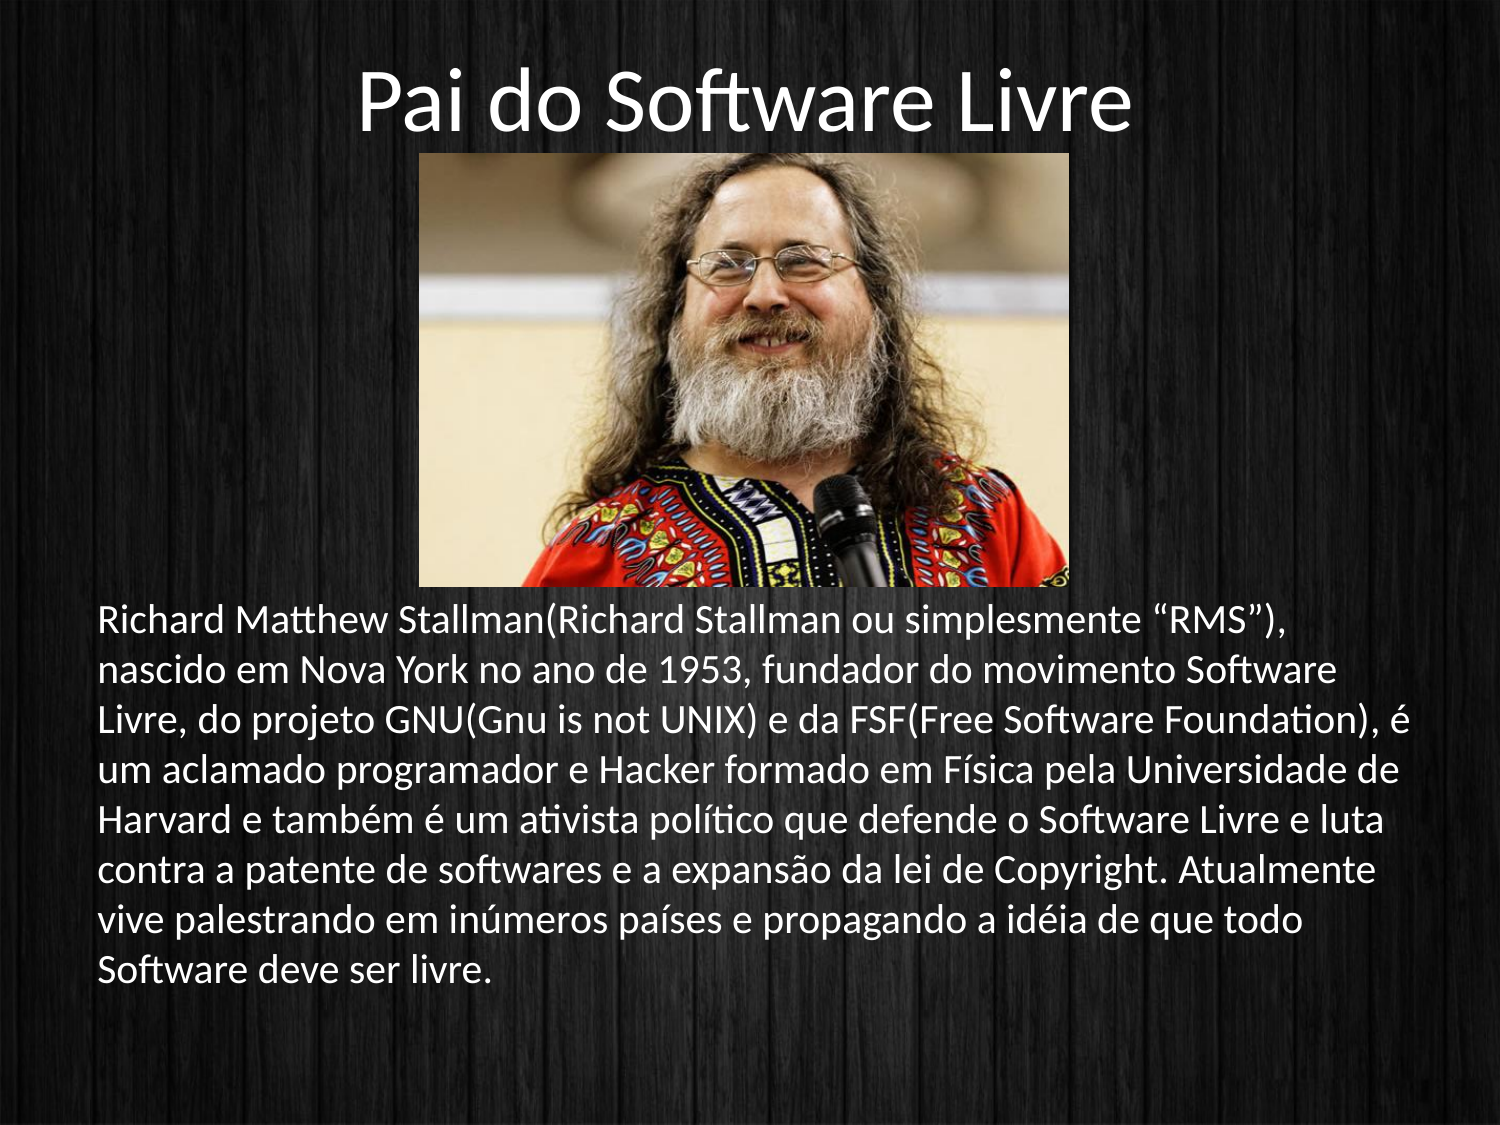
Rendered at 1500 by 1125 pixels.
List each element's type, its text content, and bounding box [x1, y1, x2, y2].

text_box Richard Matthew Stallman(Richard Stallman ou simplesmente “RMS”), nascido em Nova York no ano de 1953, fundador do movimento Software Livre, do projeto GNU(Gnu is not UNIX) e da FSF(Free Software Foundation), é um aclamado programador e Hacker formado em Física pela Universidade de Harvard e também é um ativista político que defende o Software Livre e luta contra a patente de softwares e a expansão da lei de Copyright. Atualmente vive palestrando em inúmeros países e propagando a idéia de que todo Software deve ser livre. [82, 584, 1441, 1000]
picture [0, 0, 1500, 1125]
text_box Pai do Software Livre [70, 1, 1421, 189]
